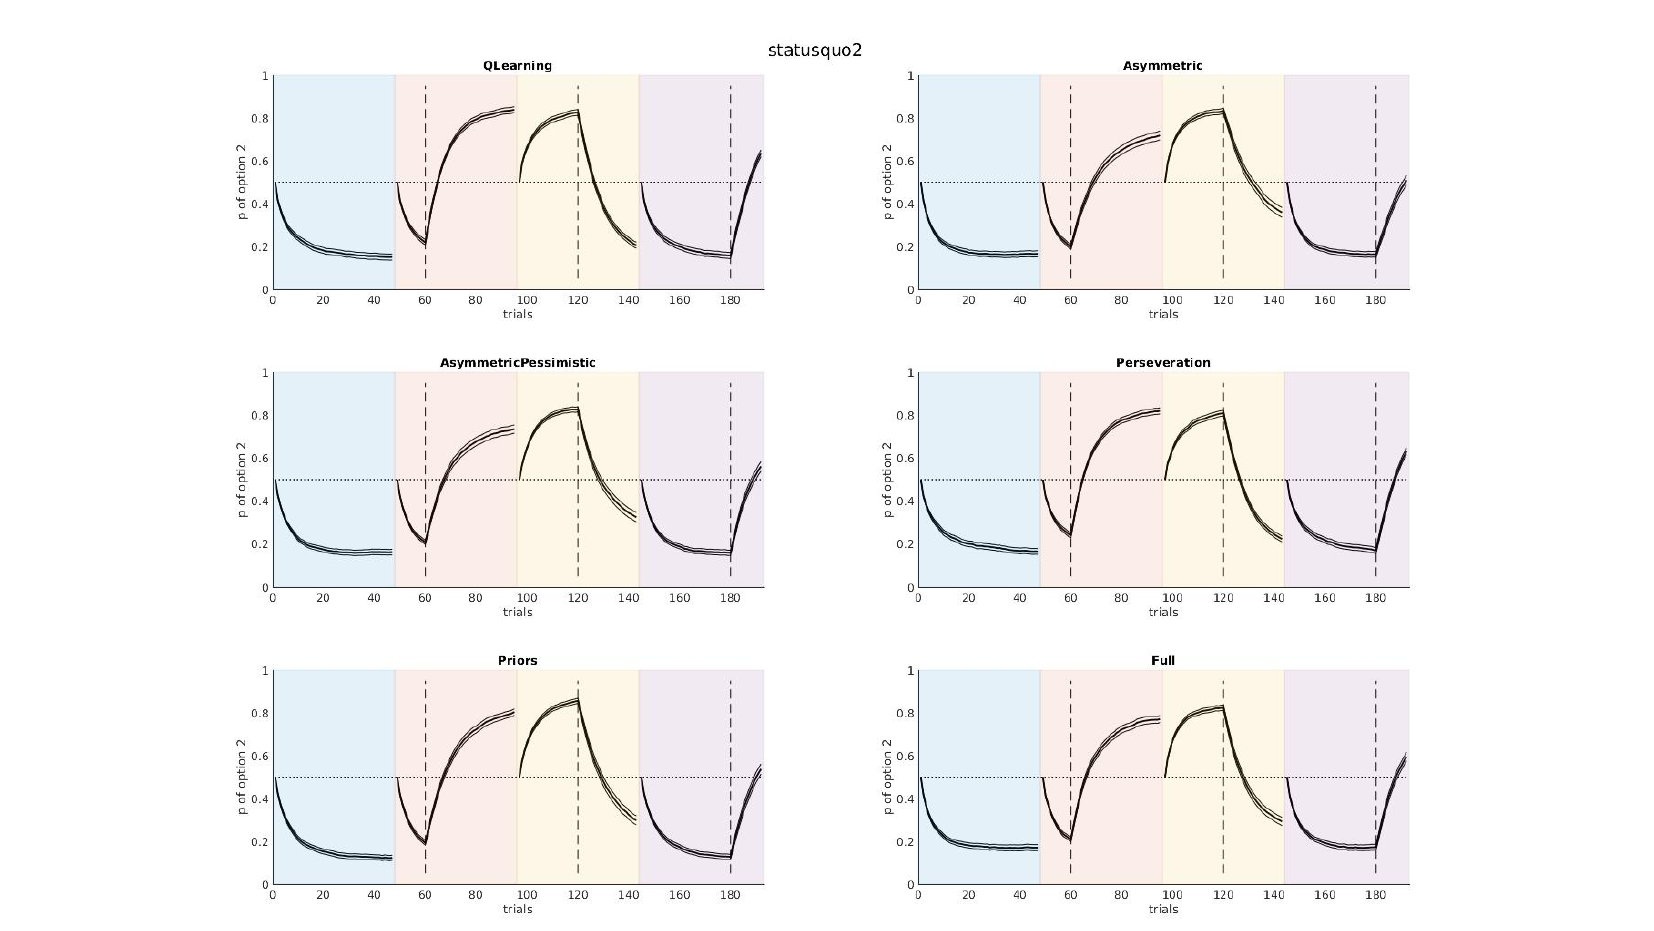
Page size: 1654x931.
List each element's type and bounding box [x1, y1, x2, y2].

picture [82, 0, 1548, 931]
